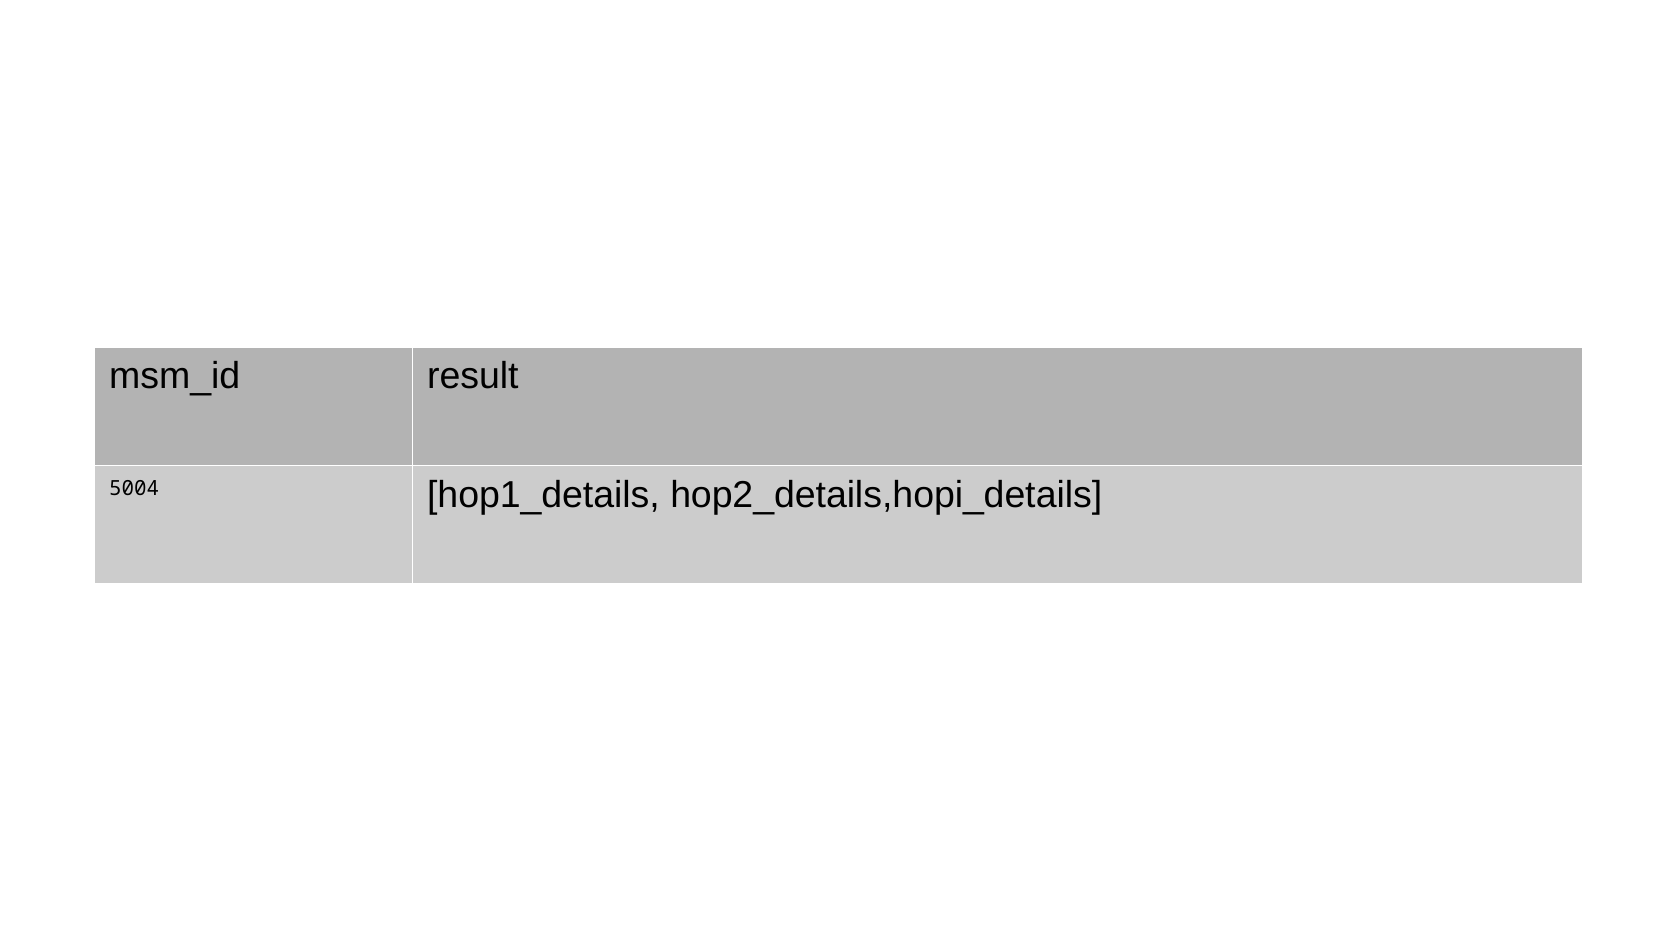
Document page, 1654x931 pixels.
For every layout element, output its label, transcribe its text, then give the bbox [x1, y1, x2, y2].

table_header result [413, 348, 1582, 465]
table_header msm_id [95, 348, 412, 465]
table_cell [hop1_details, hop2_details,hopi_details] [413, 466, 1582, 583]
table_cell 5004 [95, 466, 412, 583]
